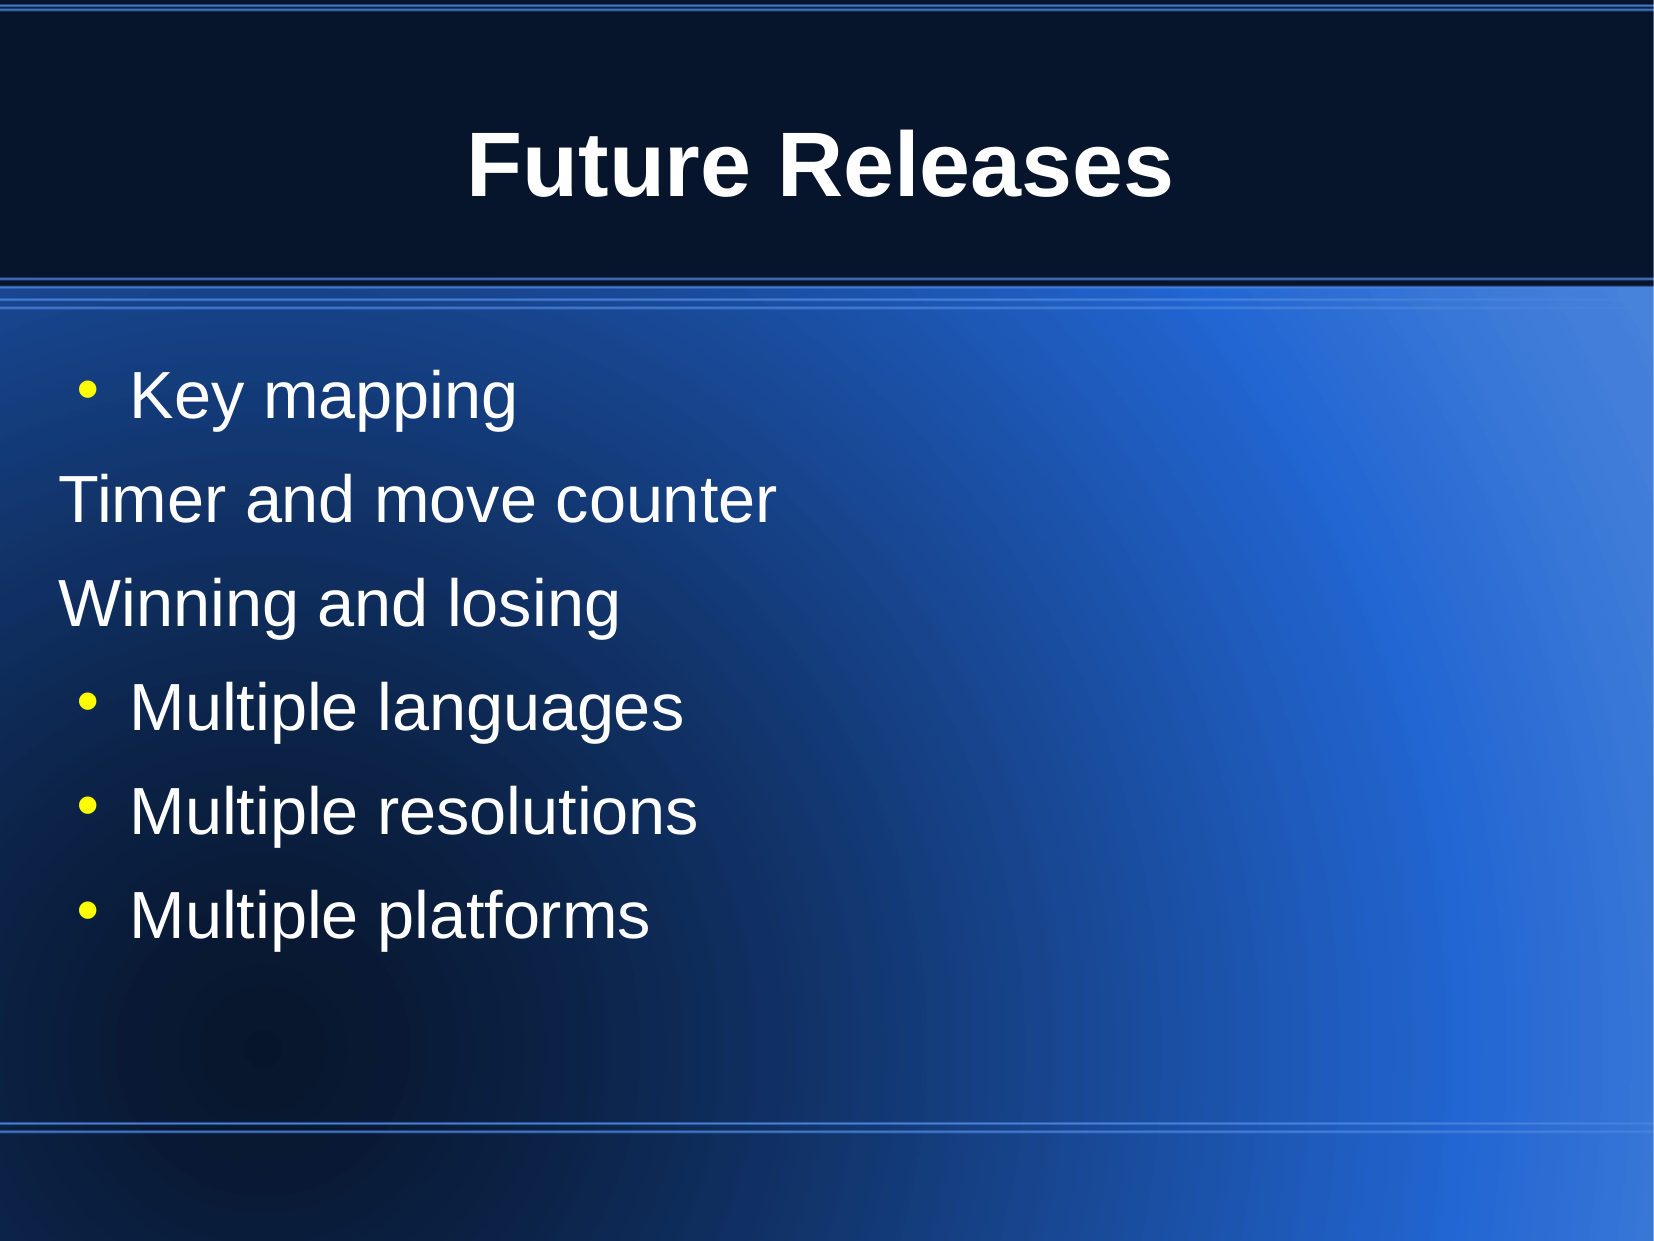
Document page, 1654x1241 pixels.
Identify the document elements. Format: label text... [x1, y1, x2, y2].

picture [0, 0, 1654, 1241]
list Key mapping Timer and move counter Winning and losing Multiple languages Multiple resolutions Multiple platforms [59, 354, 1548, 1173]
title Future Releases [77, 59, 1565, 266]
